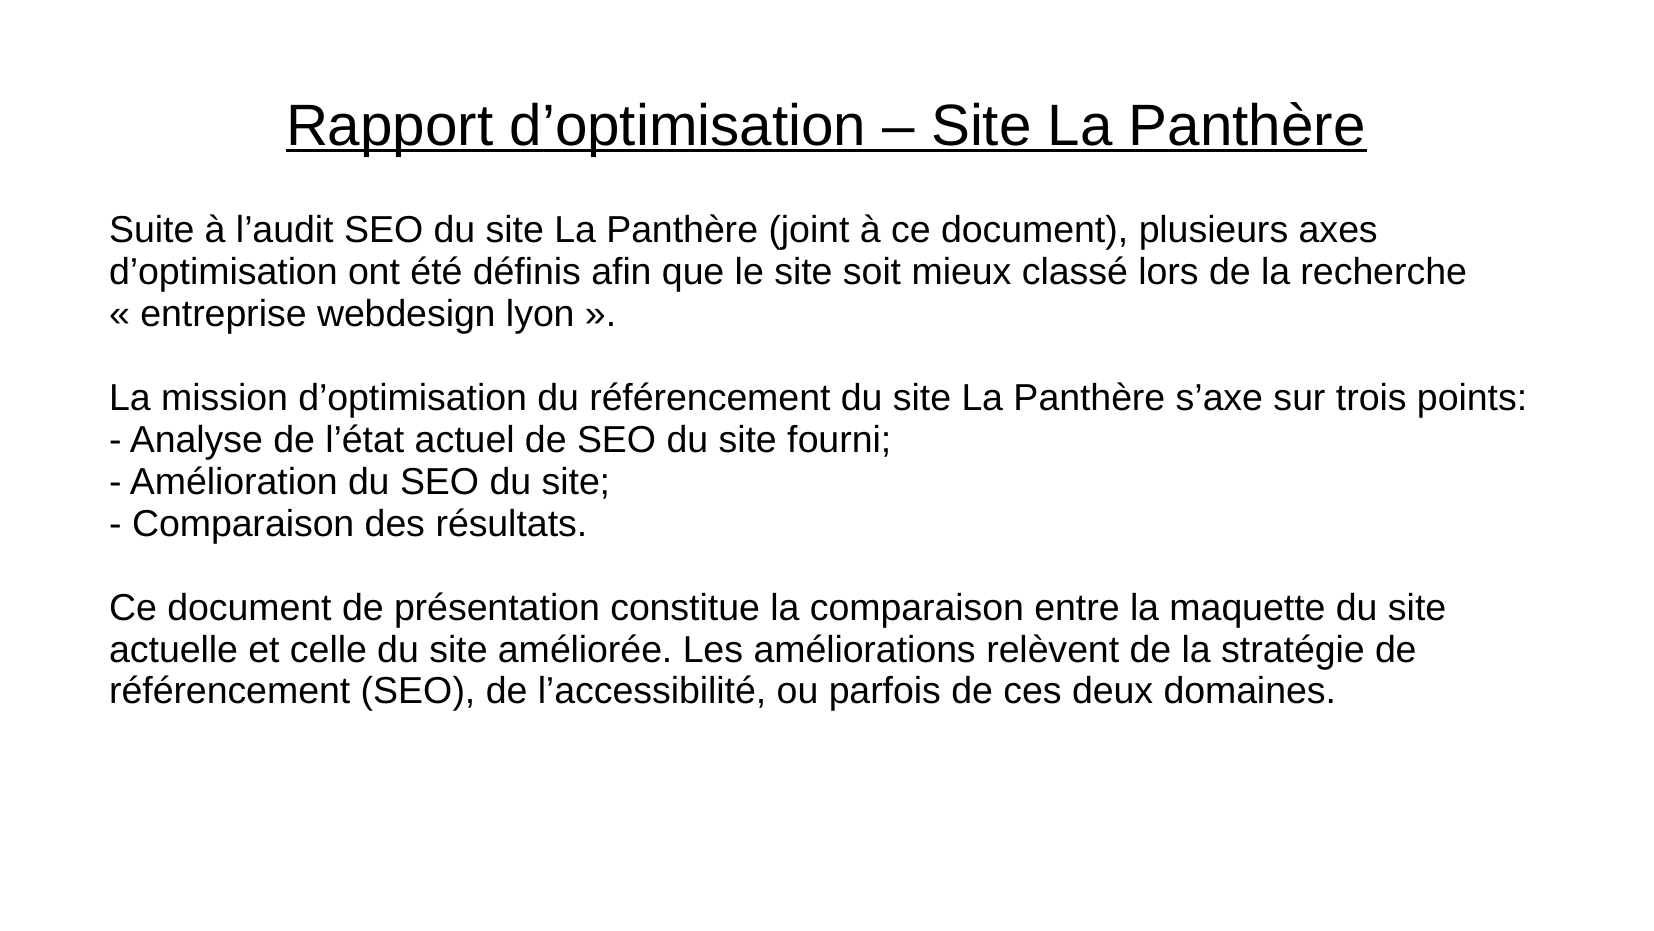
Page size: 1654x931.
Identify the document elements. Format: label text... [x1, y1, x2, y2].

text_box Suite à l’audit SEO du site La Panthère (joint à ce document), plusieurs axes d’optimisation ont été définis afin que le site soit mieux classé lors de la recherche « entreprise webdesign lyon ». La mission d’optimisation du référencement du site La Panthère s’axe sur trois points: - Analyse de l’état actuel de SEO du site fourni; - Amélioration du SEO du site; - Comparaison des résultats. Ce document de présentation constitue la comparaison entre la maquette du site actuelle et celle du site améliorée. Les améliorations relèvent de la stratégie de référencement (SEO), de l’accessibilité, ou parfois de ces deux domaines. [94, 200, 1571, 720]
title Rapport d’optimisation – Site La Panthère [82, 76, 1571, 175]
